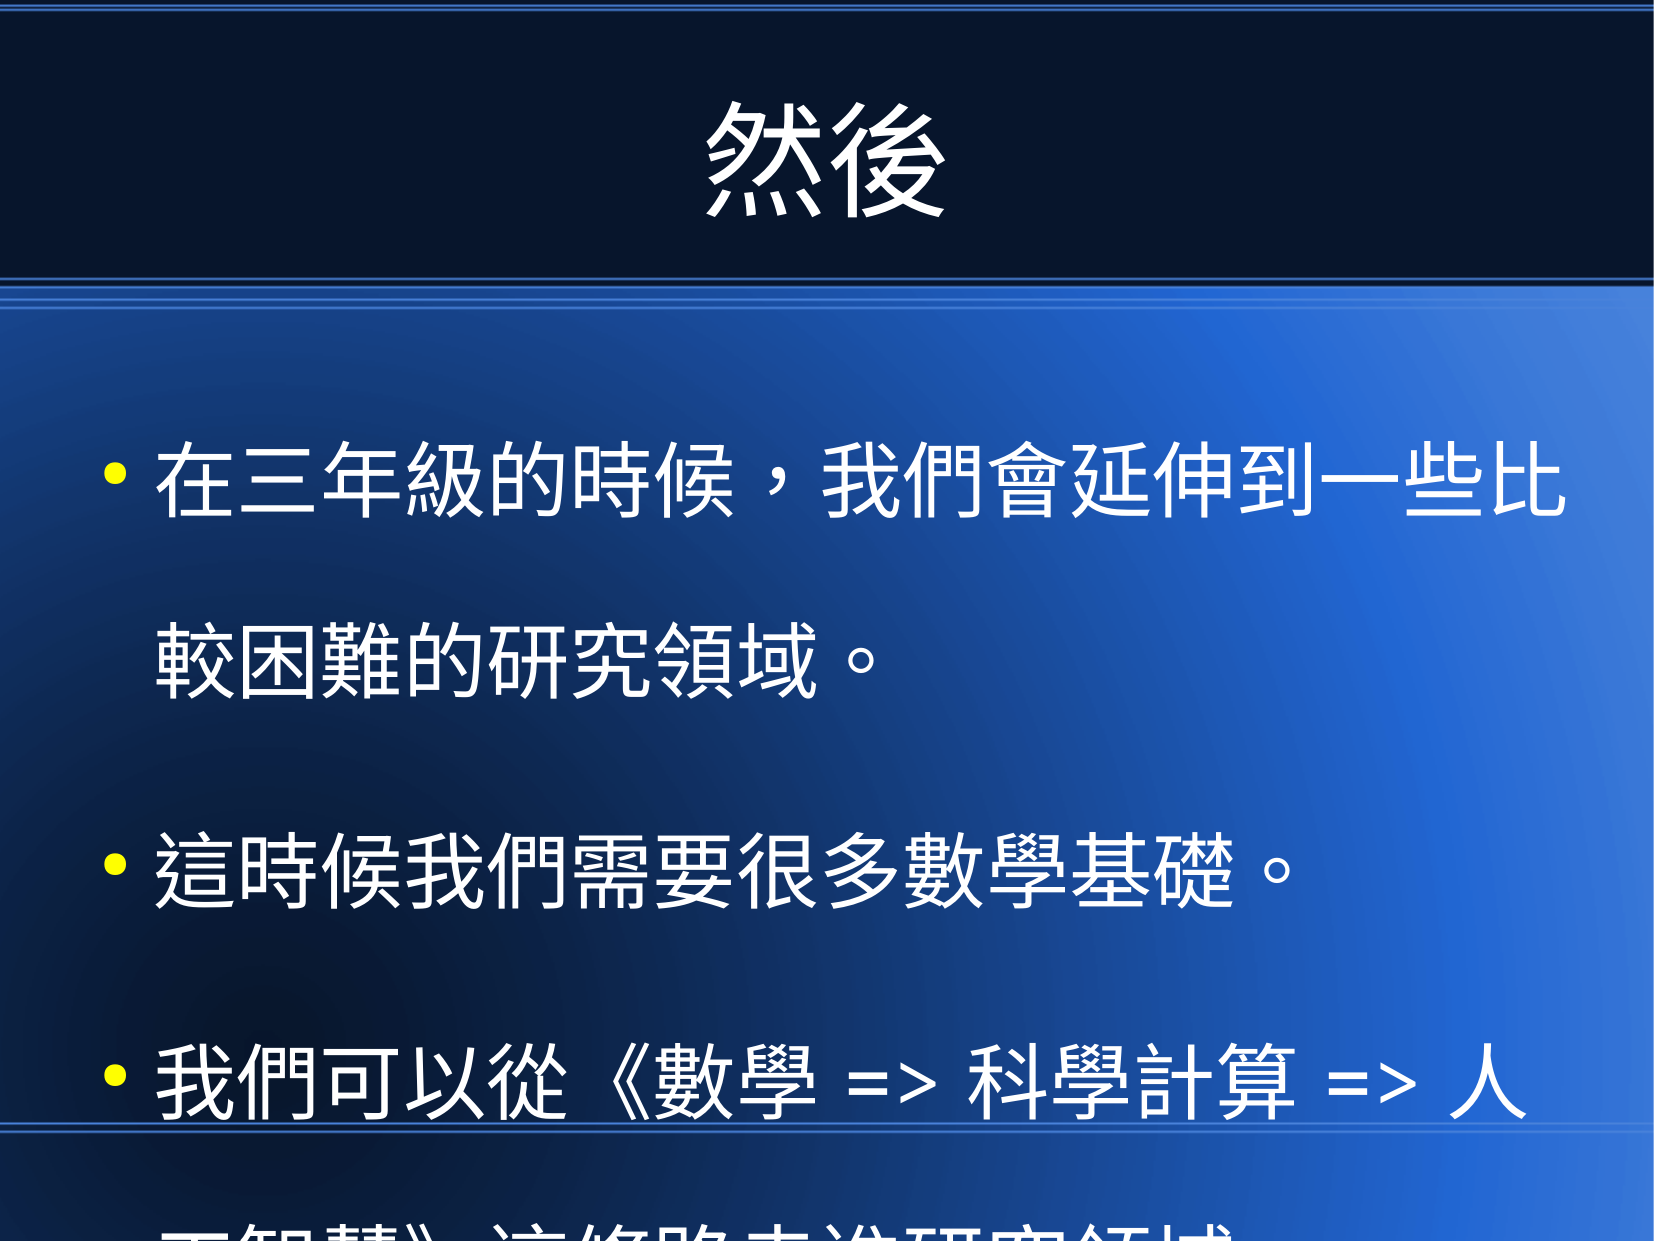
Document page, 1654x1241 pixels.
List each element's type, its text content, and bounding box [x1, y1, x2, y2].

list 在三年級的時候，我們會延伸到一些比較困難的研究領域。 這時候我們需要很多數學基礎。 我們可以從《數學=>科學計算=>人工智慧》這條路走進研究領域。 [82, 355, 1571, 1241]
title 然後 [82, 49, 1571, 257]
picture [0, 0, 1654, 1241]
